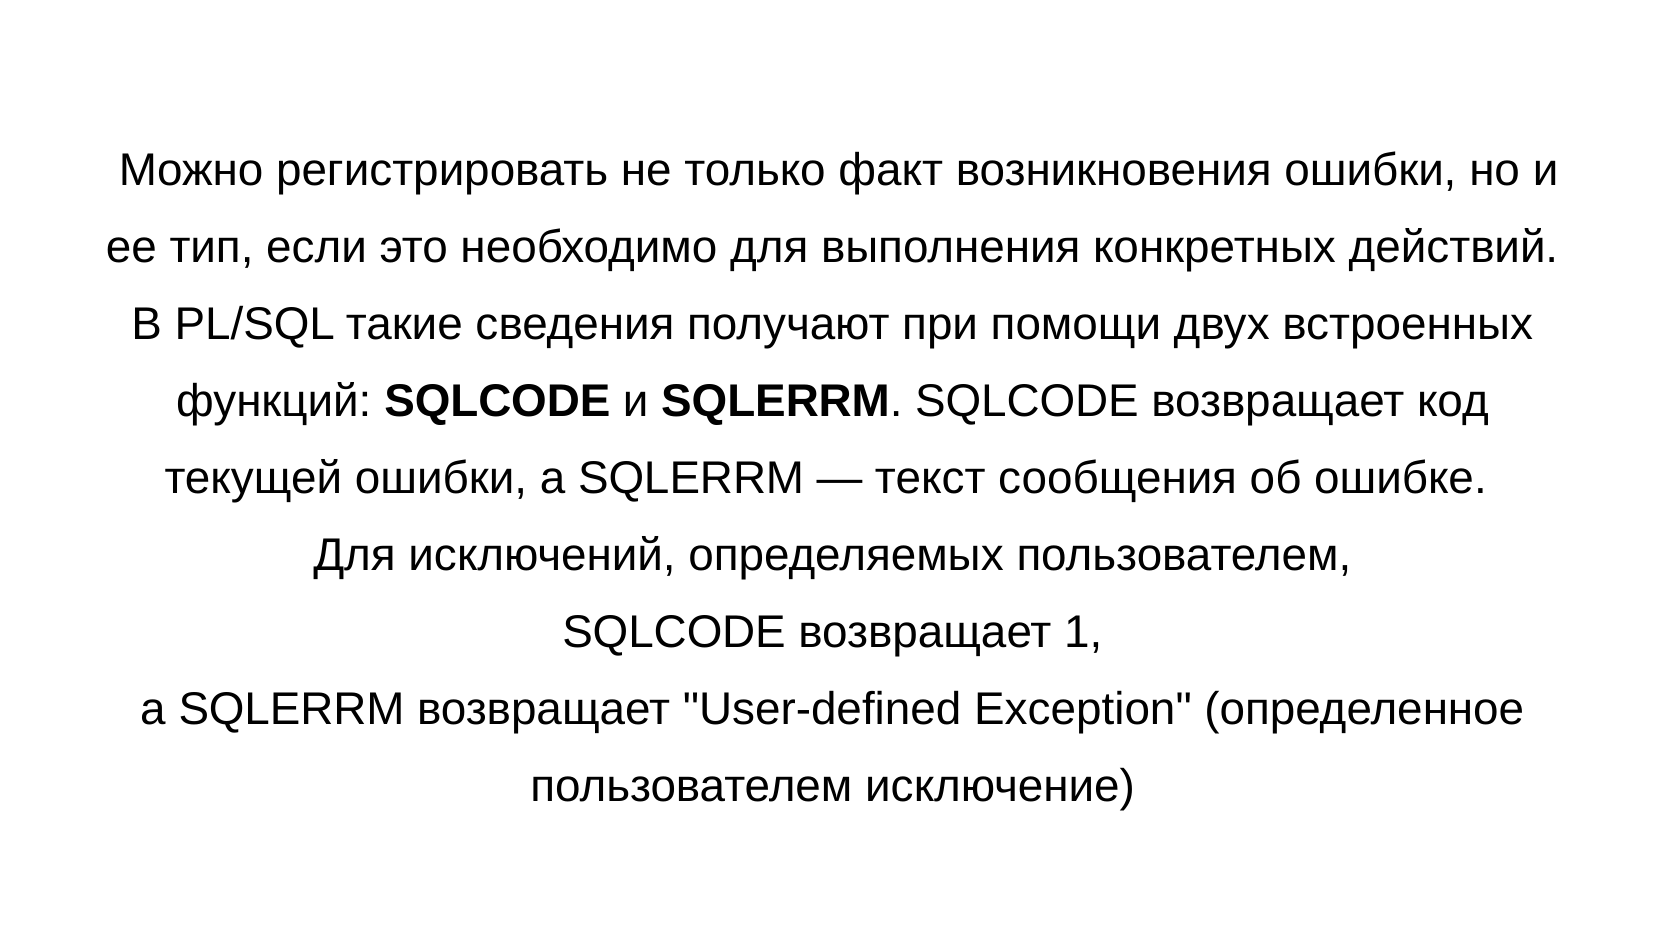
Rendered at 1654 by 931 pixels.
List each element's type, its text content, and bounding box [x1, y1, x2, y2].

title Можно регистрировать не только факт возникновения ошибки, но и ее тип, если это необходимо для выполнения конкретных действий. В PL/SQL такие сведения получают при помощи двух встроенных функций: SQLCODE и SQLERRM. SQLCODE возвращает код текущей ошибки, a SQLERRM — текст сообщения об ошибке. Для исключений, определяемых пользователем, SQLCODE возвращает 1, a SQLERRM возвращает "User-defined Exception" (определенное пользователем исключение) [88, 118, 1577, 811]
